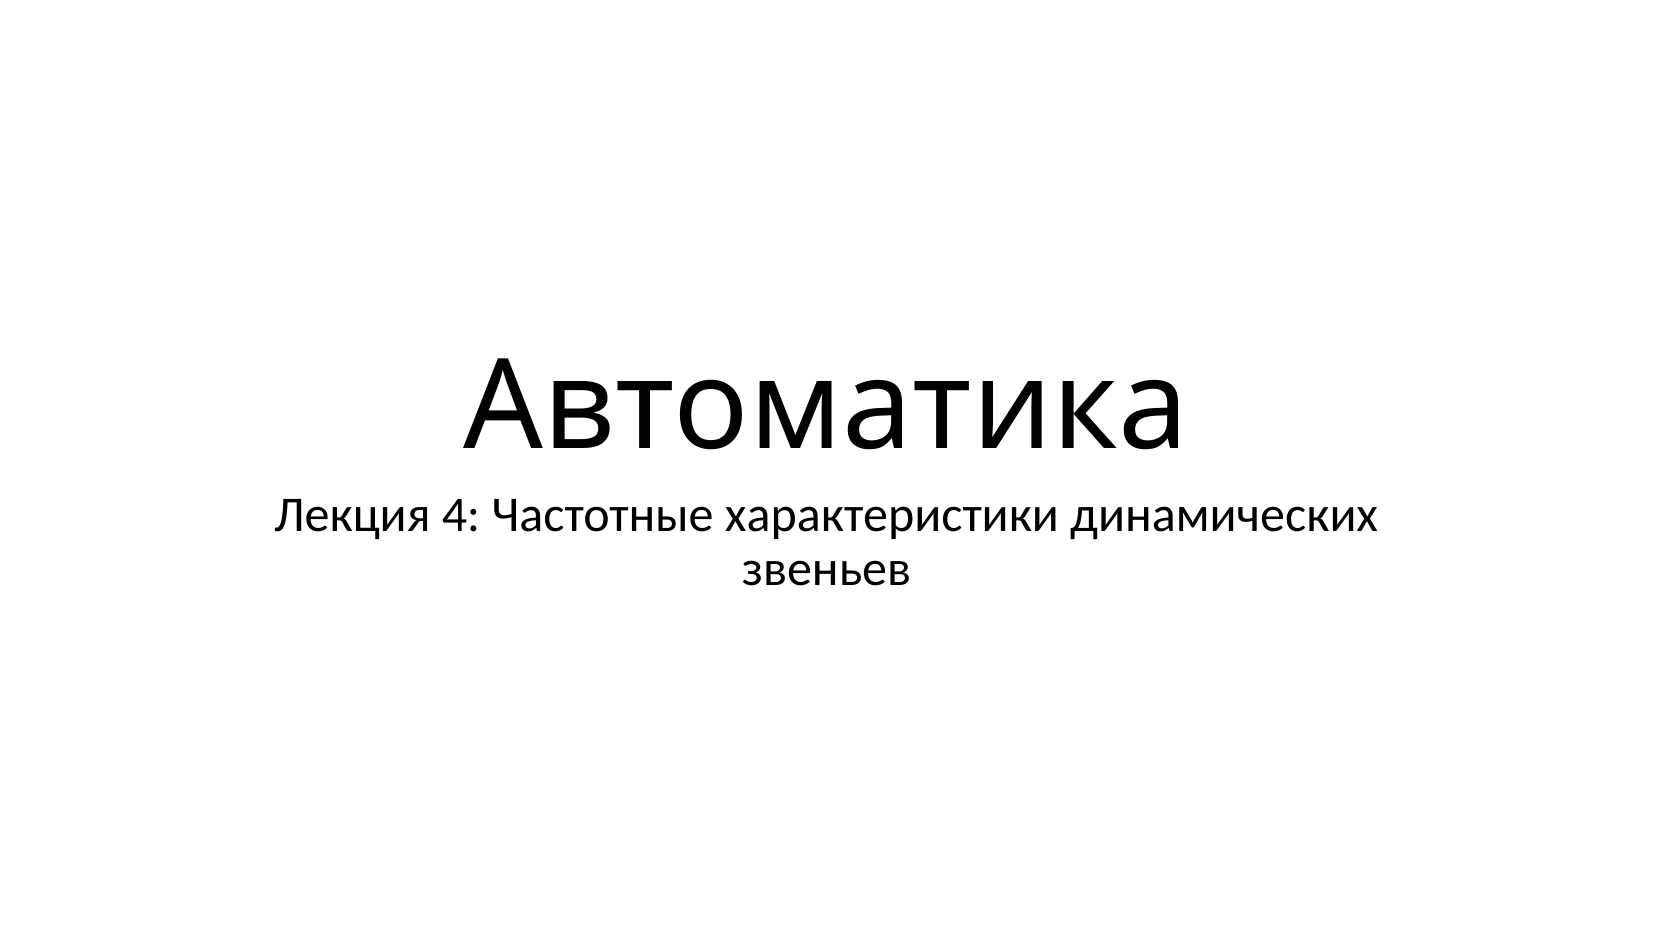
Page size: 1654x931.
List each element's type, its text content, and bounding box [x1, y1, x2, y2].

title Автоматика [206, 152, 1447, 476]
subtitle Лекция 4: Частотные характеристики динамических звеньев [206, 488, 1447, 713]
